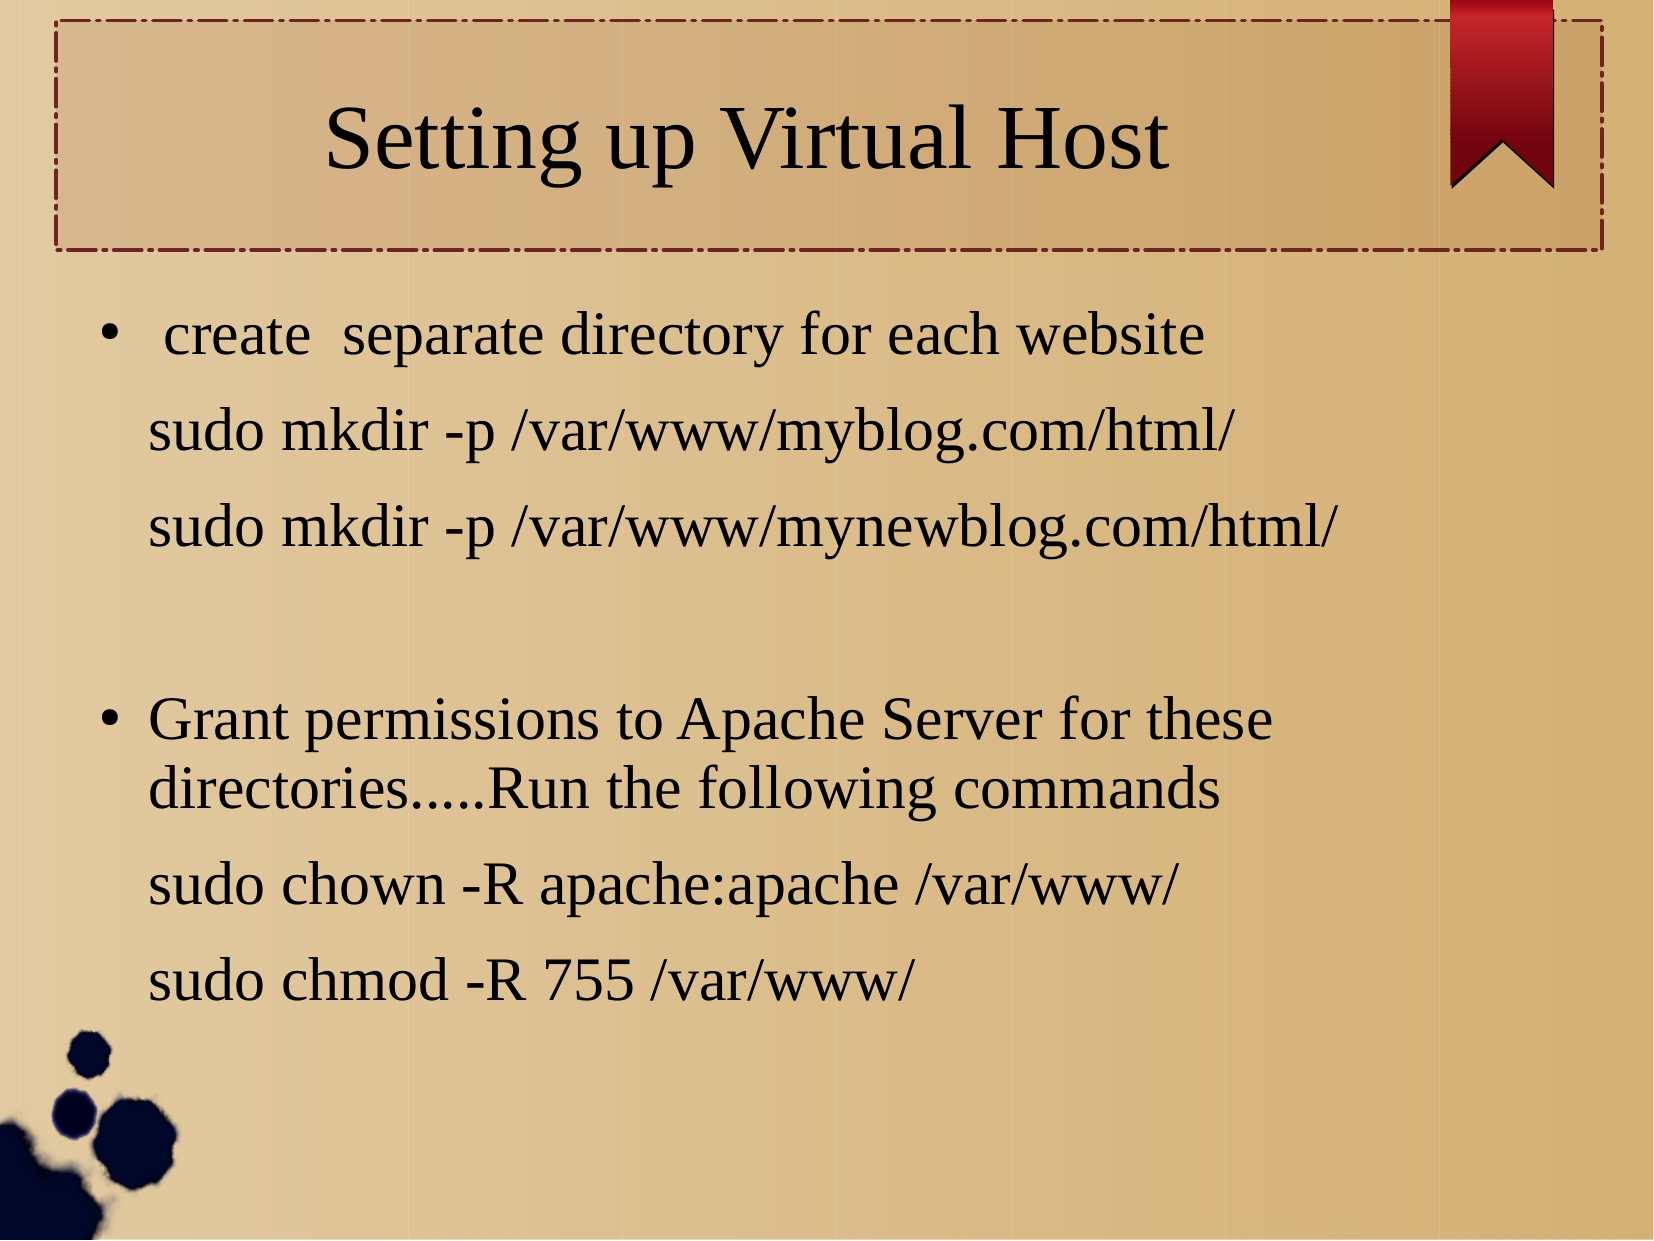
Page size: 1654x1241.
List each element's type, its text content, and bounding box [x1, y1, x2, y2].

list create separate directory for each website sudo mkdir -p /var/www/myblog.com/html/ sudo mkdir -p /var/www/mynewblog.com/html/ Grant permissions to Apache Server for these directories.....Run the following commands sudo chown -R apache:apache /var/www/ sudo chmod -R 755 /var/www/ [82, 299, 1571, 1019]
title Setting up Virtual Host [82, 47, 1412, 229]
